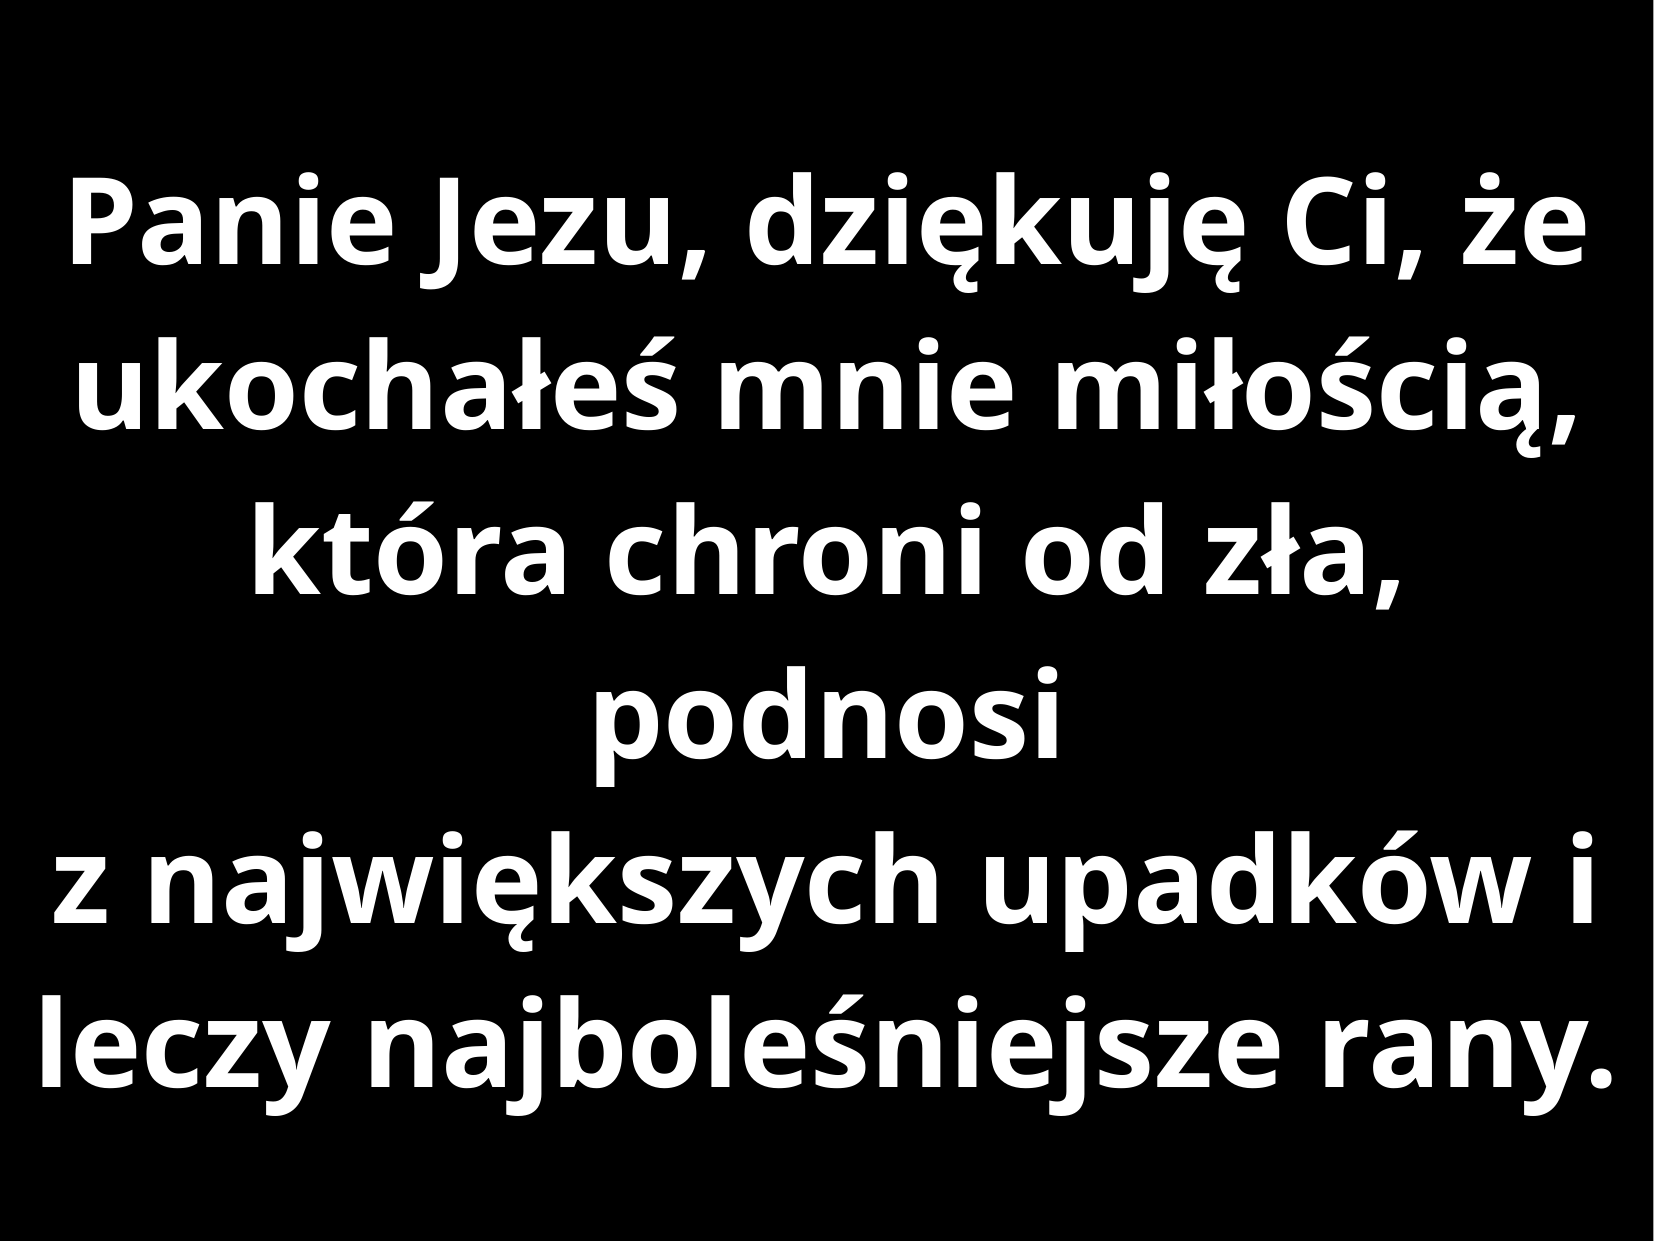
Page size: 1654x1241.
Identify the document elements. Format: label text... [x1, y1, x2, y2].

title Panie Jezu, dziękuję Ci, że ukochałeś mnie miłością, która chroni od zła, podnosi z największych upadków i leczy najboleśniejsze rany. [0, 0, 1654, 1241]
